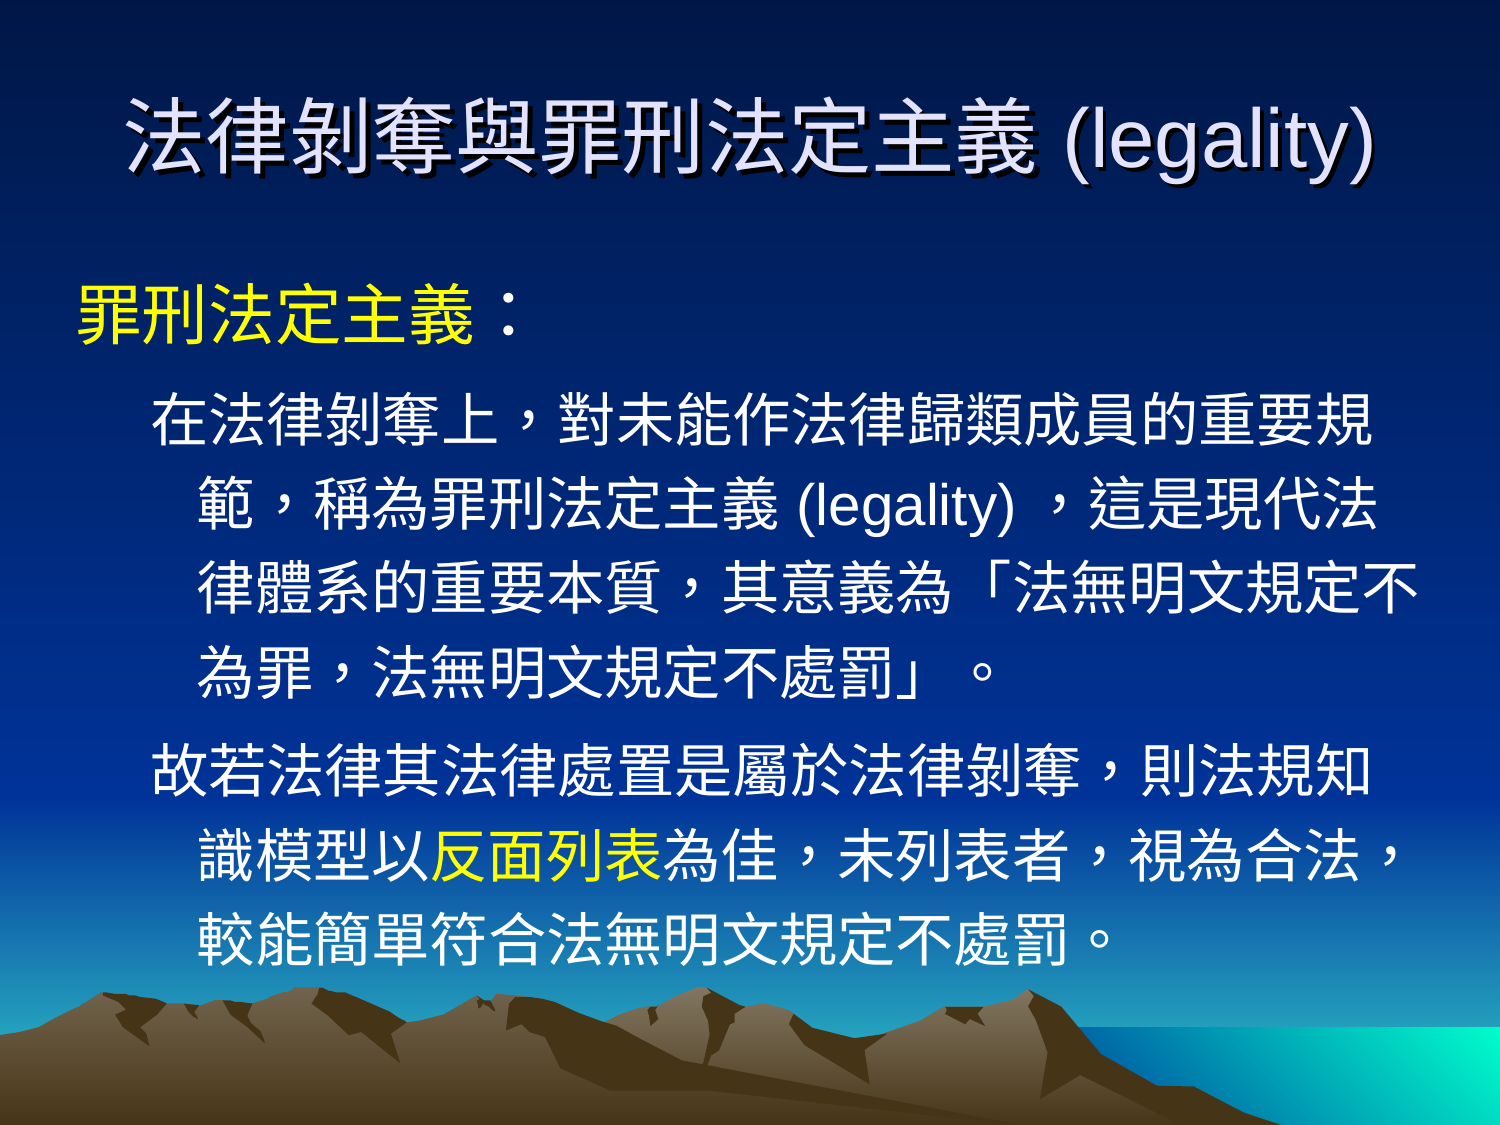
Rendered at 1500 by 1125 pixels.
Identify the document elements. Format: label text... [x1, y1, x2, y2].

title 法律剝奪與罪刑法定主義(legality) [75, 20, 1426, 242]
list 罪刑法定主義： 在法律剝奪上，對未能作法律歸類成員的重要規範，稱為罪刑法定主義(legality)，這是現代法律體系的重要本質，其意義為「法無明文規定不為罪，法無明文規定不處罰」。 故若法律其法律處置是屬於法律剝奪，則法規知識模型以反面列表為佳，未列表者，視為合法，較能簡單符合法無明文規定不處罰。 [75, 262, 1426, 986]
